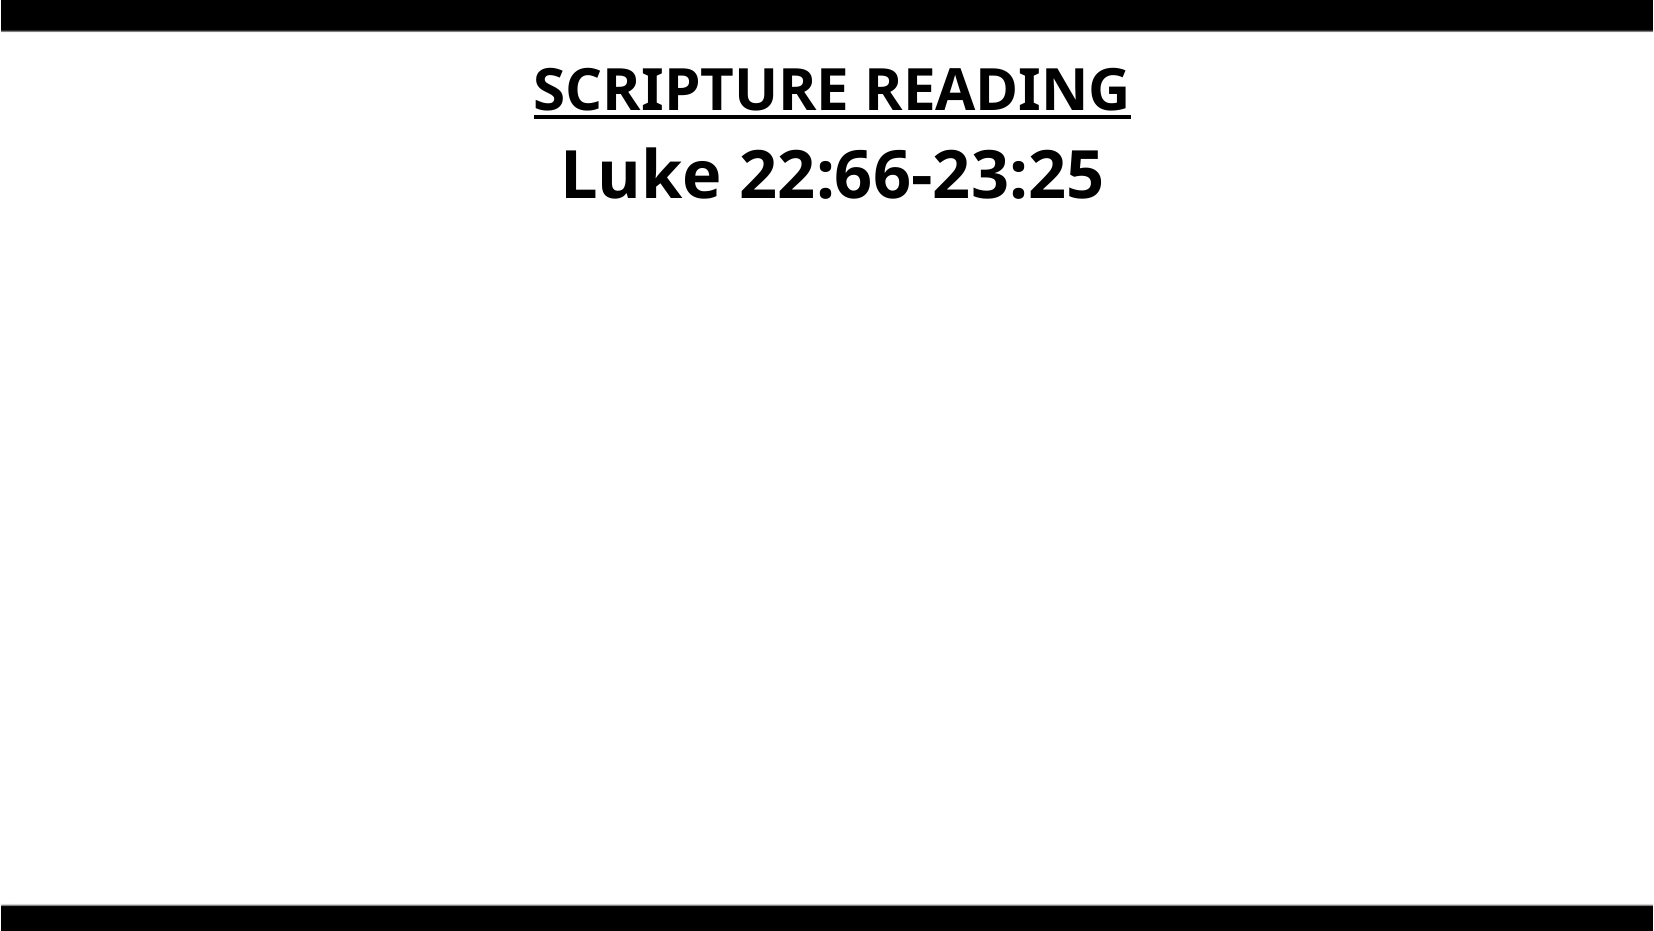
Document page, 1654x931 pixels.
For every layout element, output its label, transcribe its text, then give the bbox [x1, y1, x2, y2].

text_box SCRIPTURE READING Luke 22:66-23:25 [60, 40, 1606, 222]
picture [1, 0, 1653, 931]
